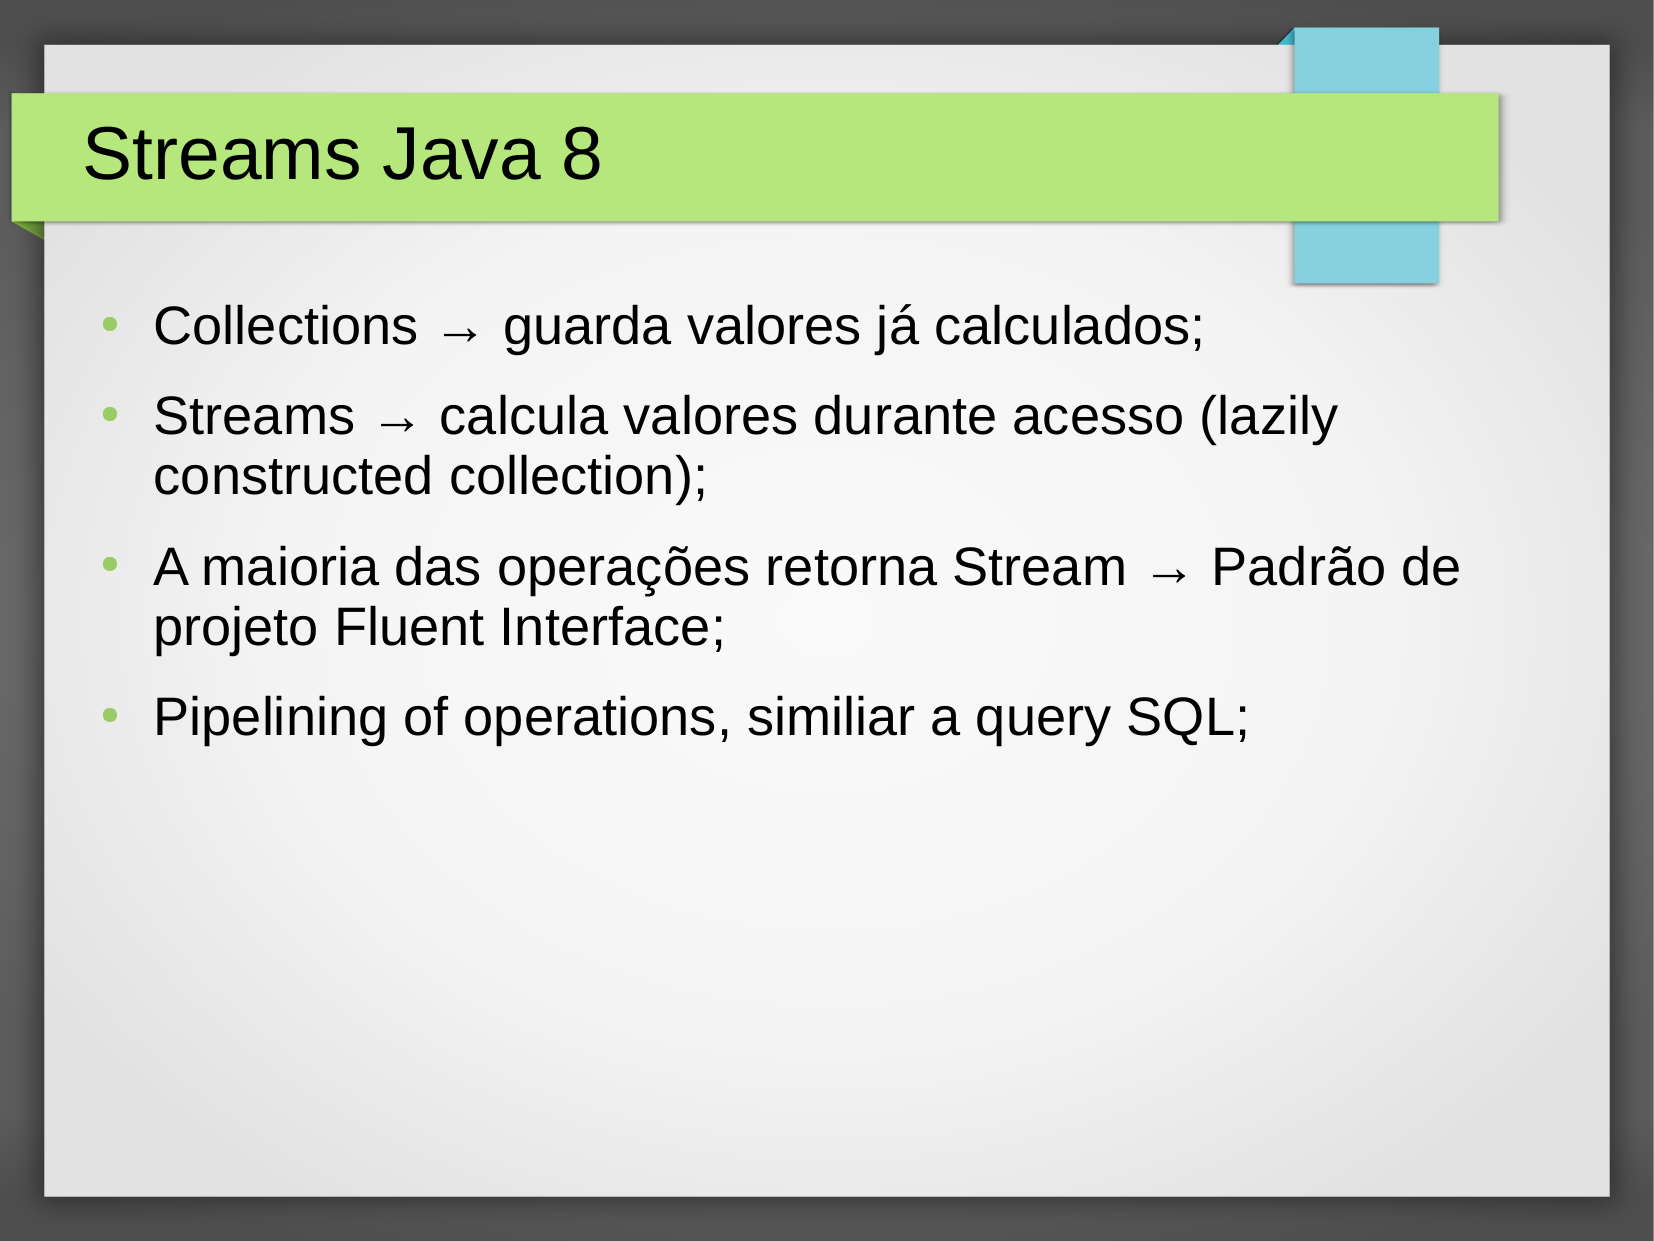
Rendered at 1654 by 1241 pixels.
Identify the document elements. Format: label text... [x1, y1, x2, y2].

title Streams Java 8 [82, 94, 1264, 213]
picture [0, 0, 1654, 1241]
list Collections → guarda valores já calculados; Streams → calcula valores durante acesso (lazily constructed collection); A maioria das operações retorna Stream → Padrão de projeto Fluent Interface; Pipelining of operations, similiar a query SQL; [82, 295, 1571, 1015]
